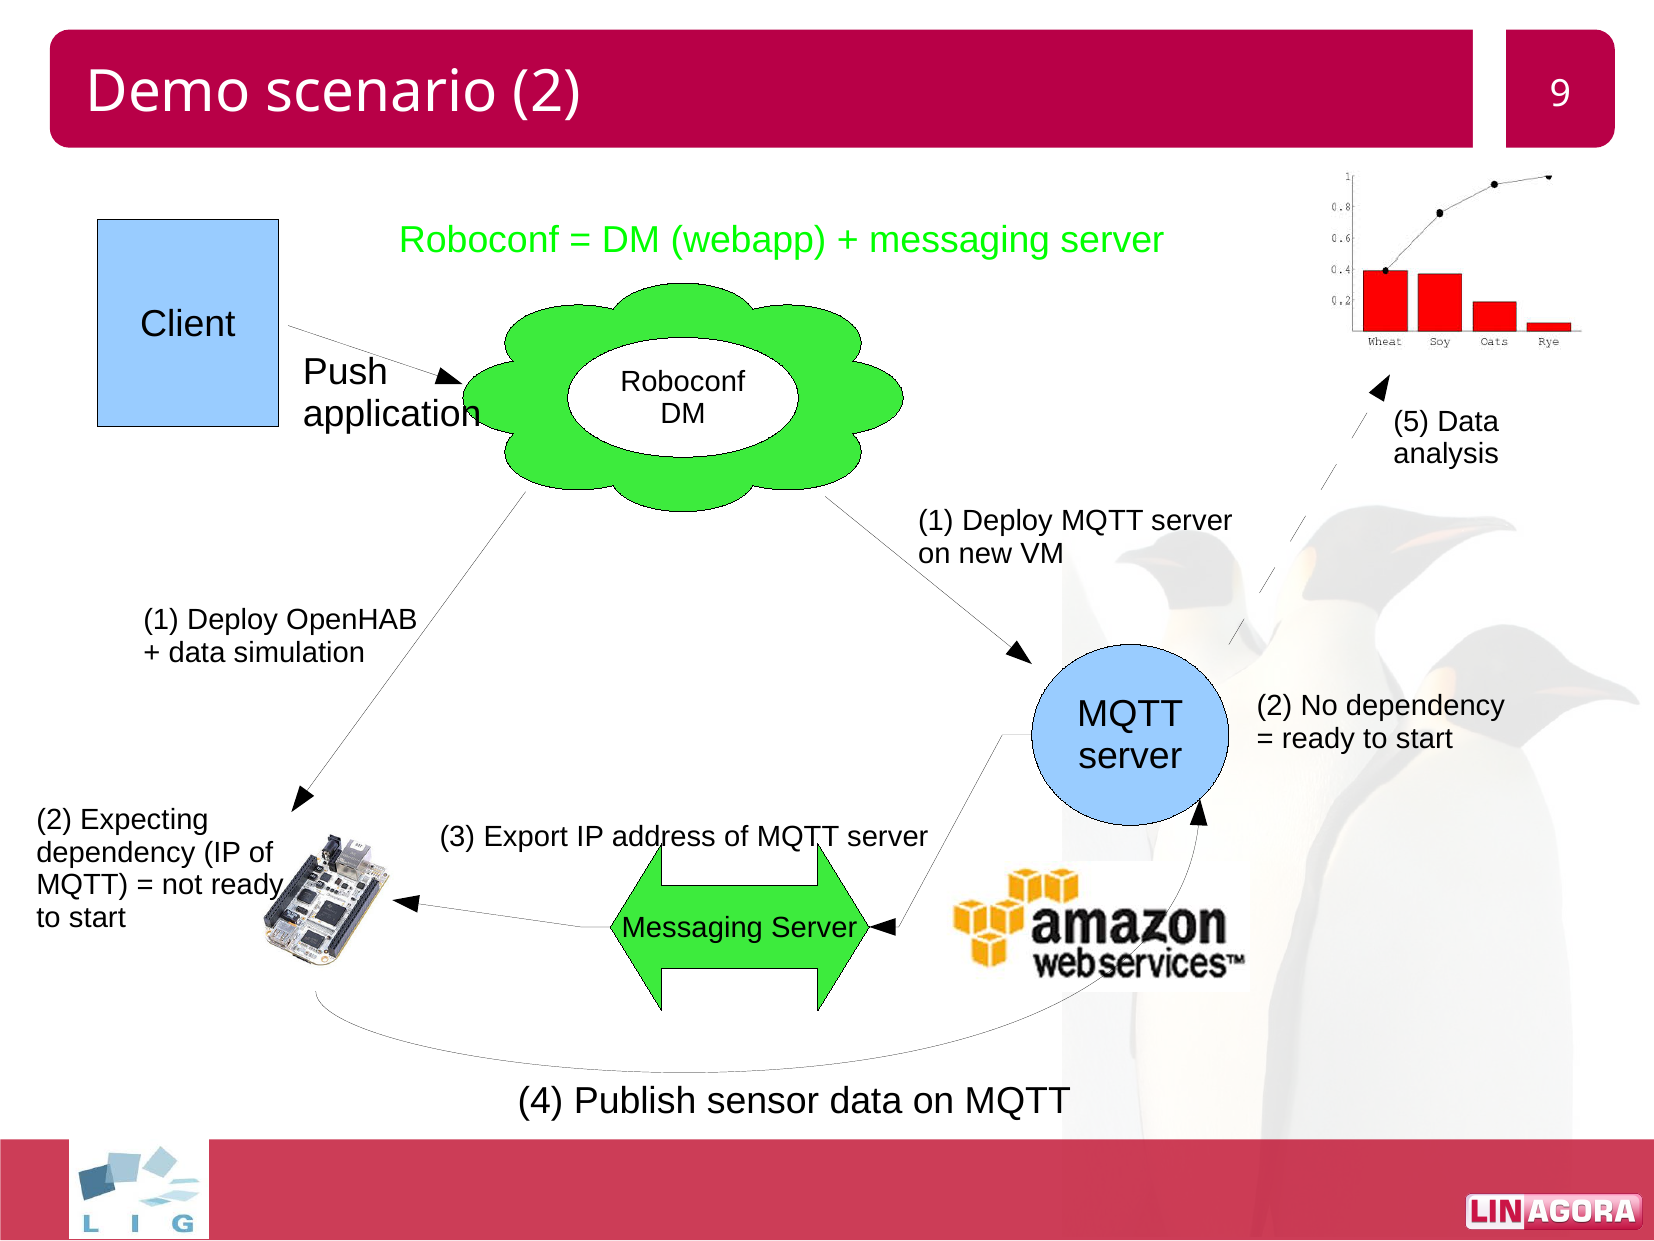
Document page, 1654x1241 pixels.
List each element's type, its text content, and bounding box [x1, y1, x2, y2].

text_box Push application [288, 343, 497, 443]
text_box (2) Expecting dependency (IP of MQTT) = not ready to start [21, 795, 370, 942]
text_box Client [97, 219, 279, 427]
text_box (1) Deploy OpenHAB + data simulation [128, 595, 434, 677]
text_box Messaging Server [610, 860, 869, 1011]
text_box (1) Deploy MQTT server on new VM [903, 496, 1249, 577]
text_box Roboconf = DM (webapp) + messaging server [384, 211, 1180, 269]
picture [1323, 170, 1588, 350]
picture [69, 1139, 209, 1239]
text_box (4) Publish sensor data on MQTT [502, 1071, 1087, 1129]
picture [932, 861, 1190, 992]
picture [1080, 861, 1250, 992]
text_box (3) Export IP address of MQTT server [424, 812, 945, 860]
title Demo scenario (2) [85, 29, 1444, 148]
picture [1465, 1193, 1643, 1230]
text_box Roboconf DM [497, 283, 904, 512]
picture [252, 812, 399, 975]
text_box (5) Data analysis [1378, 397, 1515, 478]
text_box MQTT server [1031, 644, 1229, 826]
text_box (2) No dependency = ready to start [1241, 681, 1521, 763]
